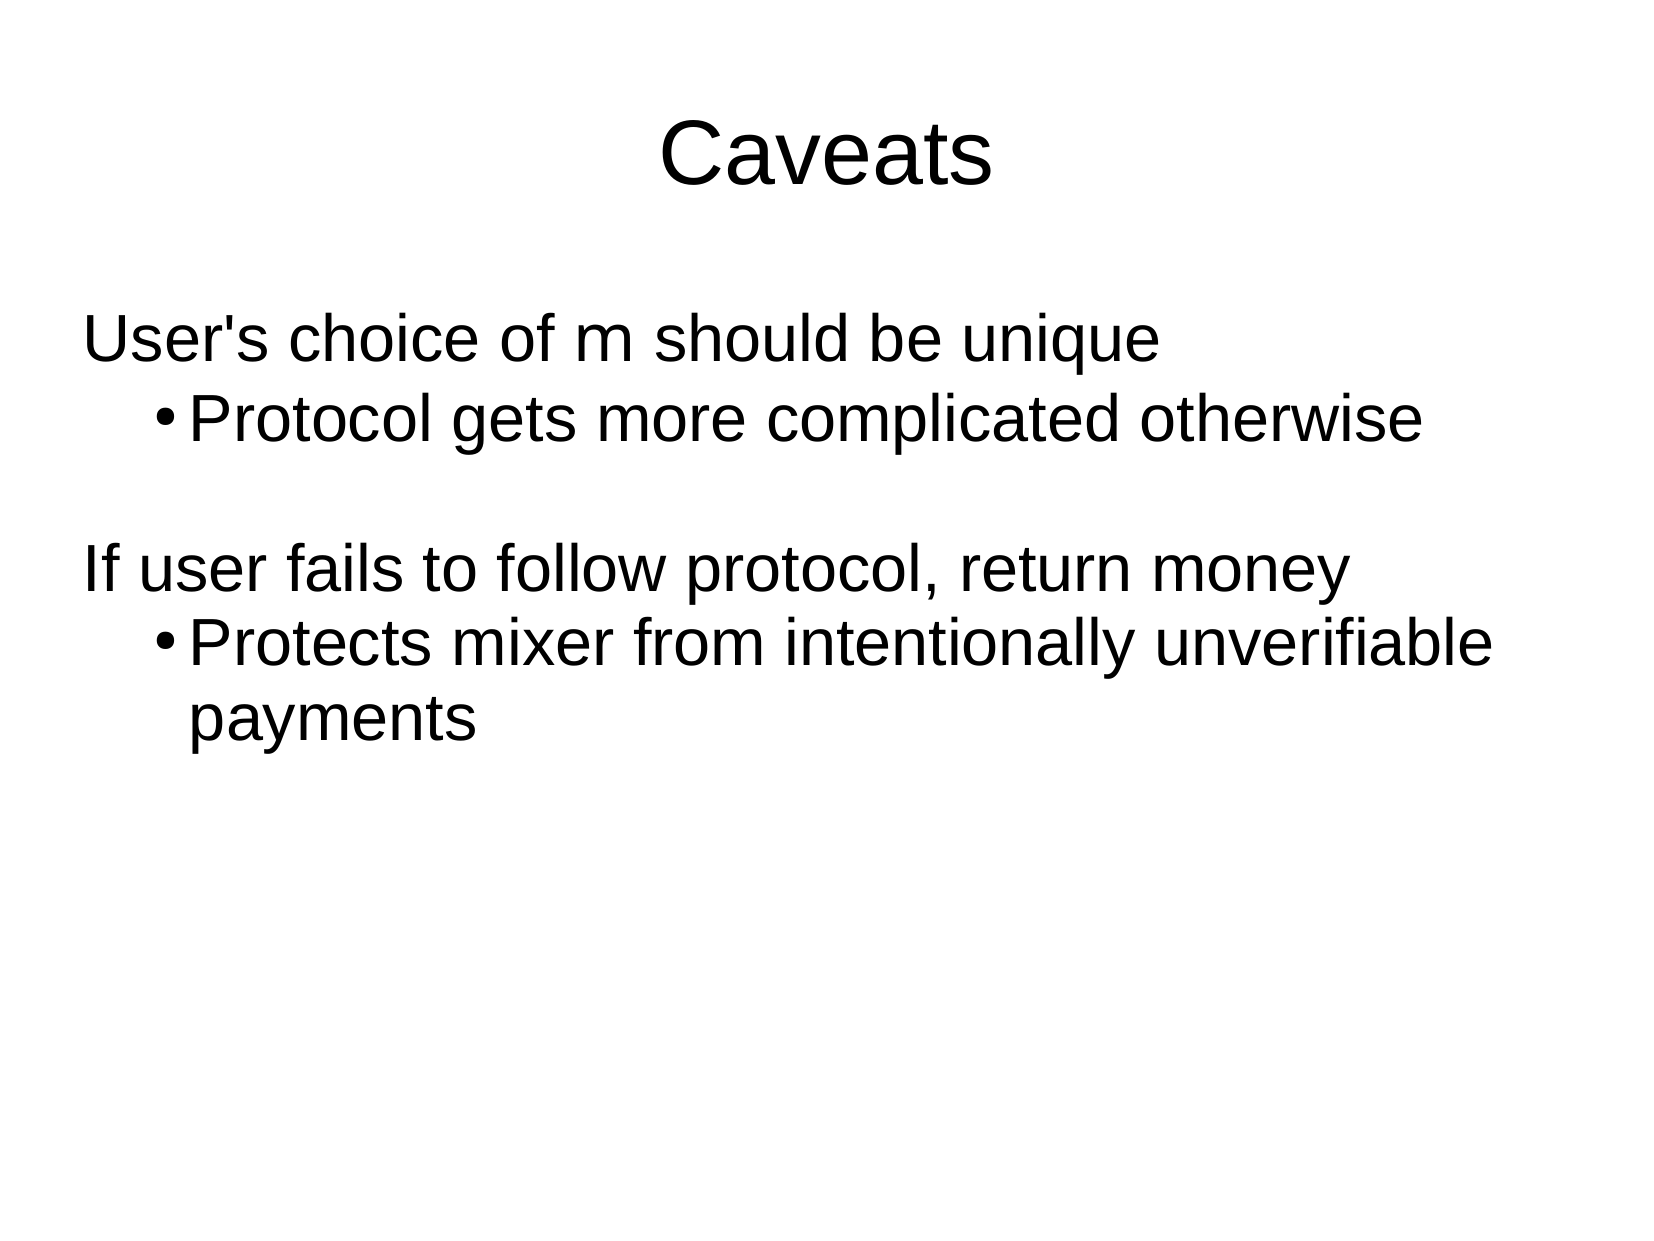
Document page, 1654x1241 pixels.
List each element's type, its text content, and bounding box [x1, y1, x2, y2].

title Caveats [82, 49, 1571, 257]
subtitle User's choice of m should be unique Protocol gets more complicated otherwise If user fails to follow protocol, return money Protects mixer from intentionally unverifiable payments [82, 290, 1571, 1109]
